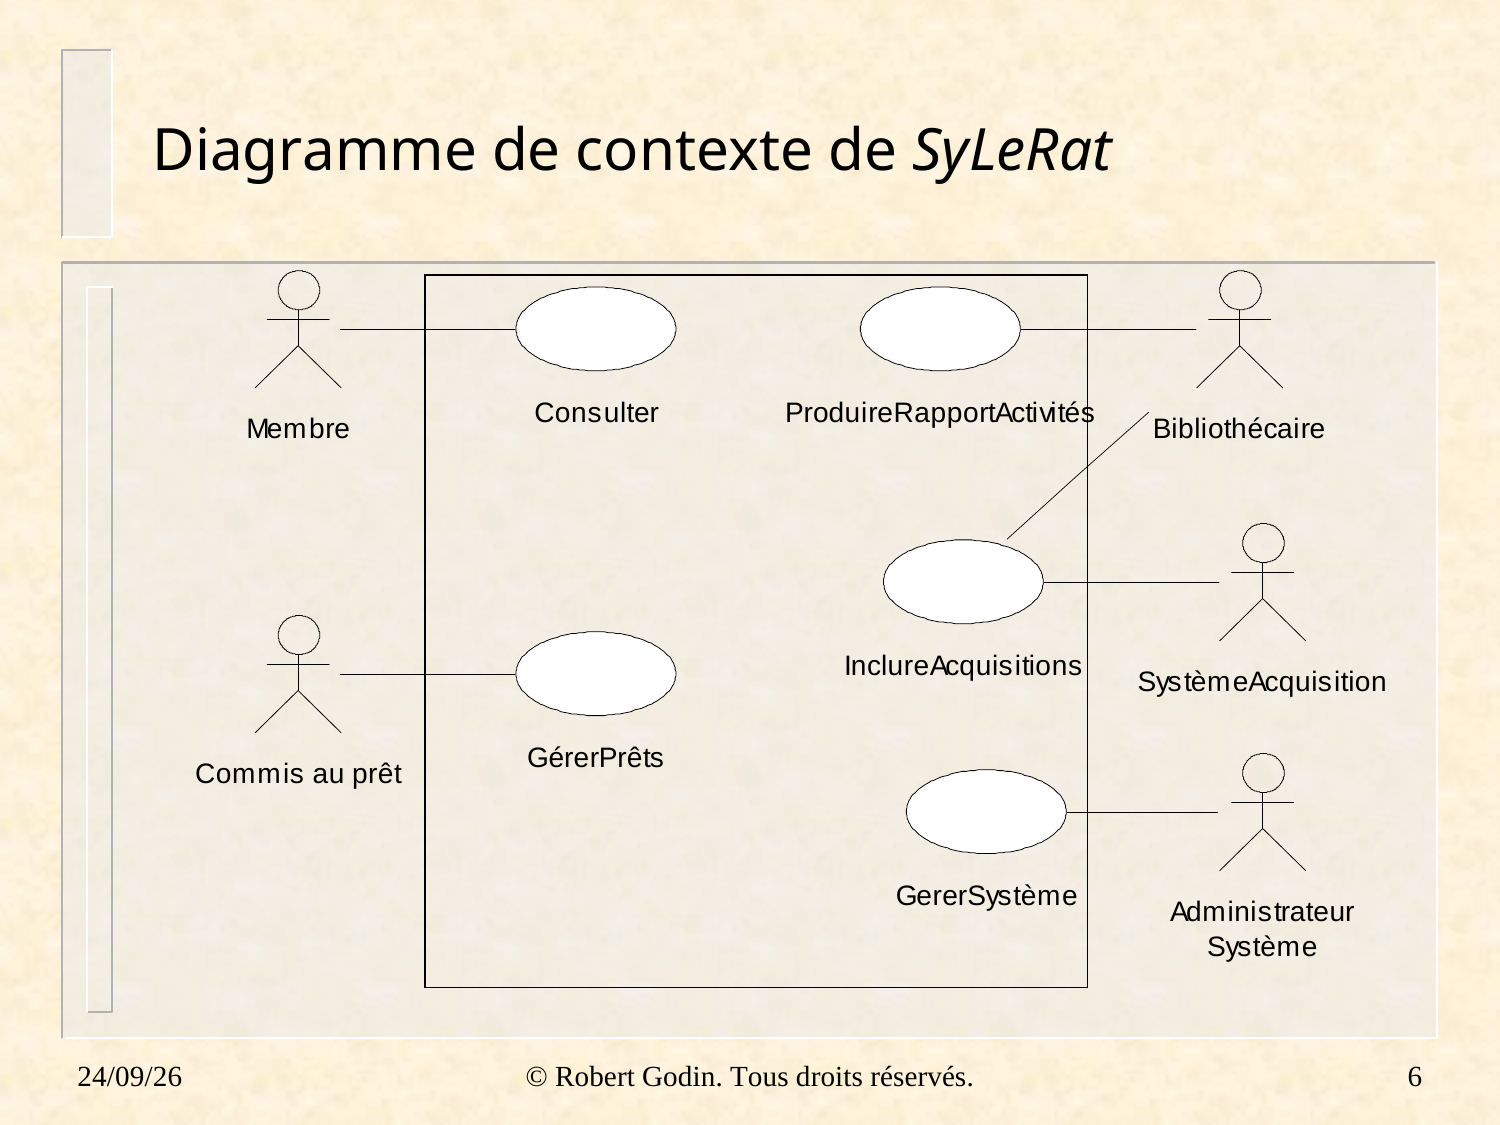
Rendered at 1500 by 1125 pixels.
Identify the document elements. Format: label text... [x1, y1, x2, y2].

text_box 31/05/21 [62, 1051, 376, 1113]
text_box © Robert Godin. Tous droits réservés. [512, 1051, 988, 1113]
picture [0, 0, 1500, 1125]
text_box <number> [1125, 1051, 1438, 1113]
title Diagramme de contexte de SyLeRat [137, 56, 1413, 229]
chart [30, 229, 1500, 1051]
